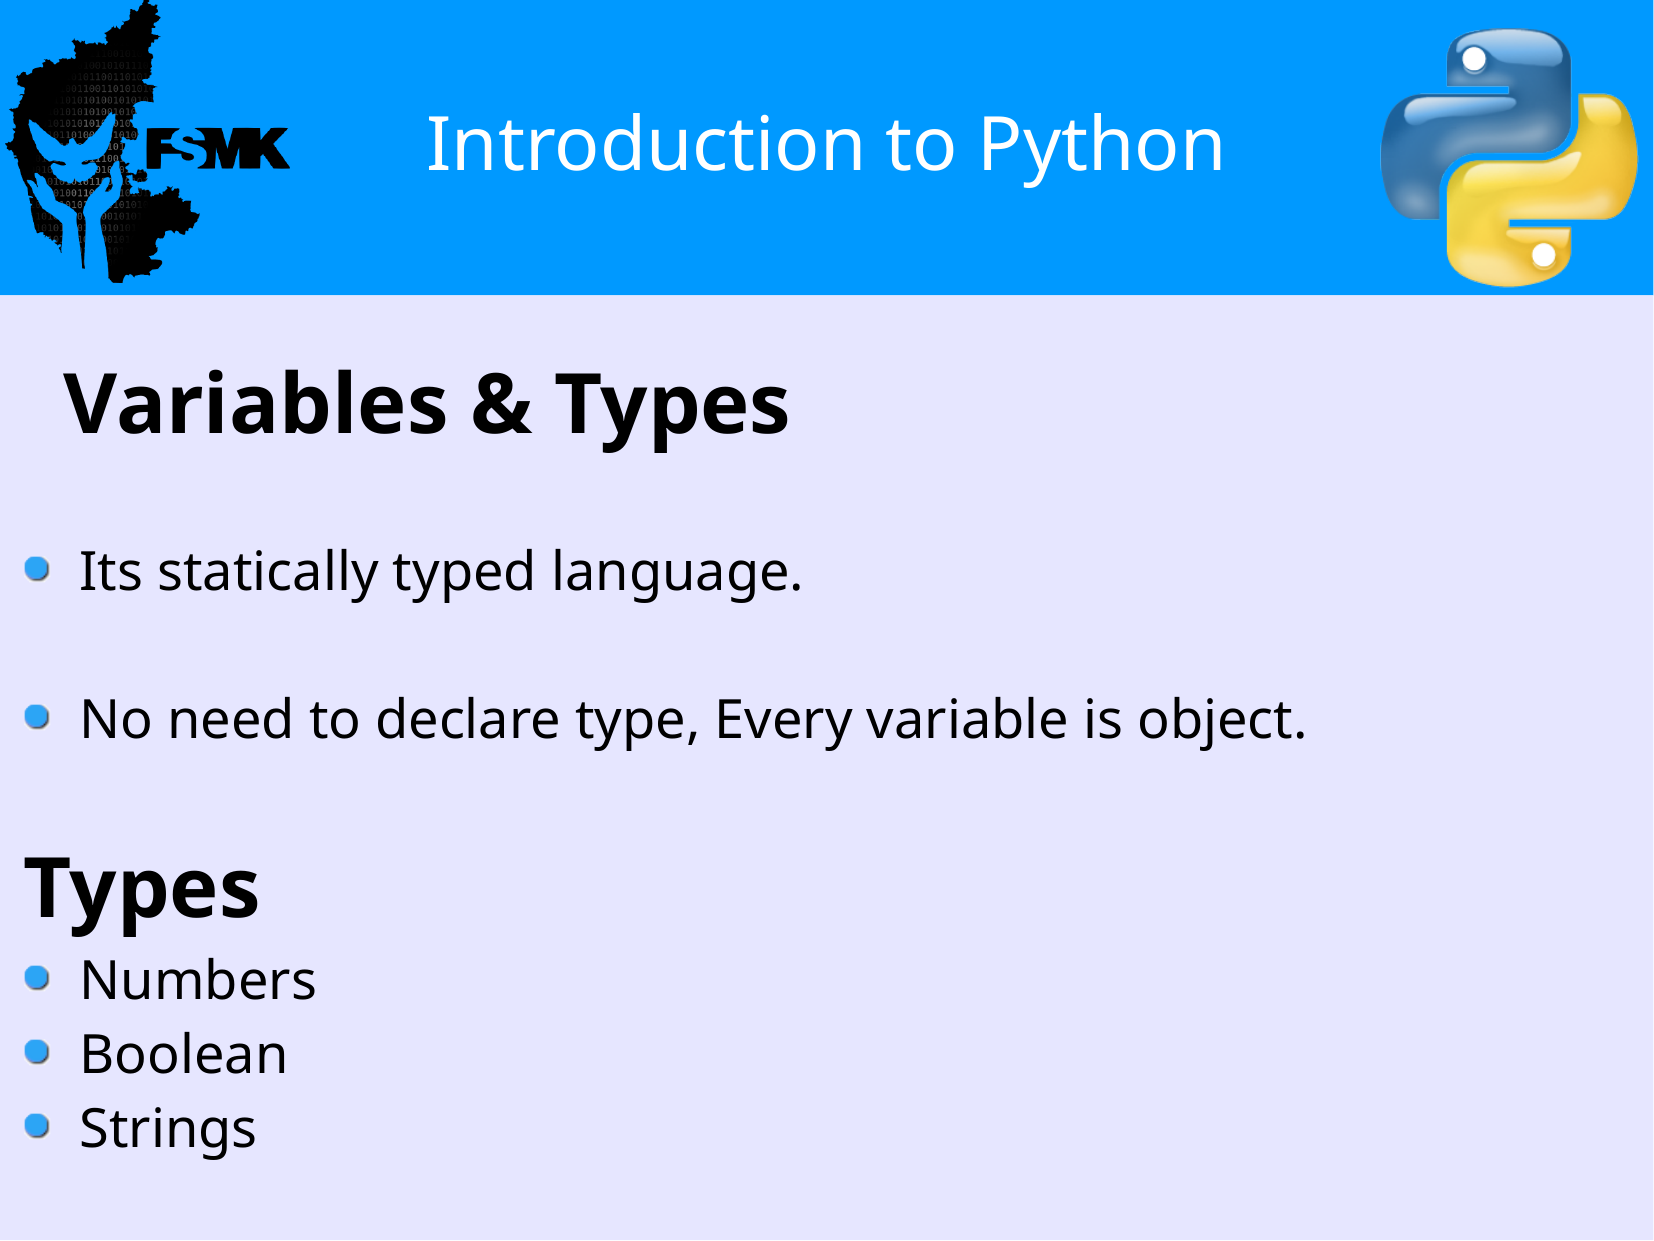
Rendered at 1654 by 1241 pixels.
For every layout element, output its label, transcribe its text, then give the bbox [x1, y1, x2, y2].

picture [1346, 0, 1654, 295]
text_box [0, 295, 1654, 1241]
title Introduction to Python [0, 0, 1346, 295]
text_box Variables & Types Its statically typed language. No need to declare type, Every variable is object. Types Numbers Boolean Strings [23, 330, 1595, 1217]
picture [5, 0, 290, 283]
